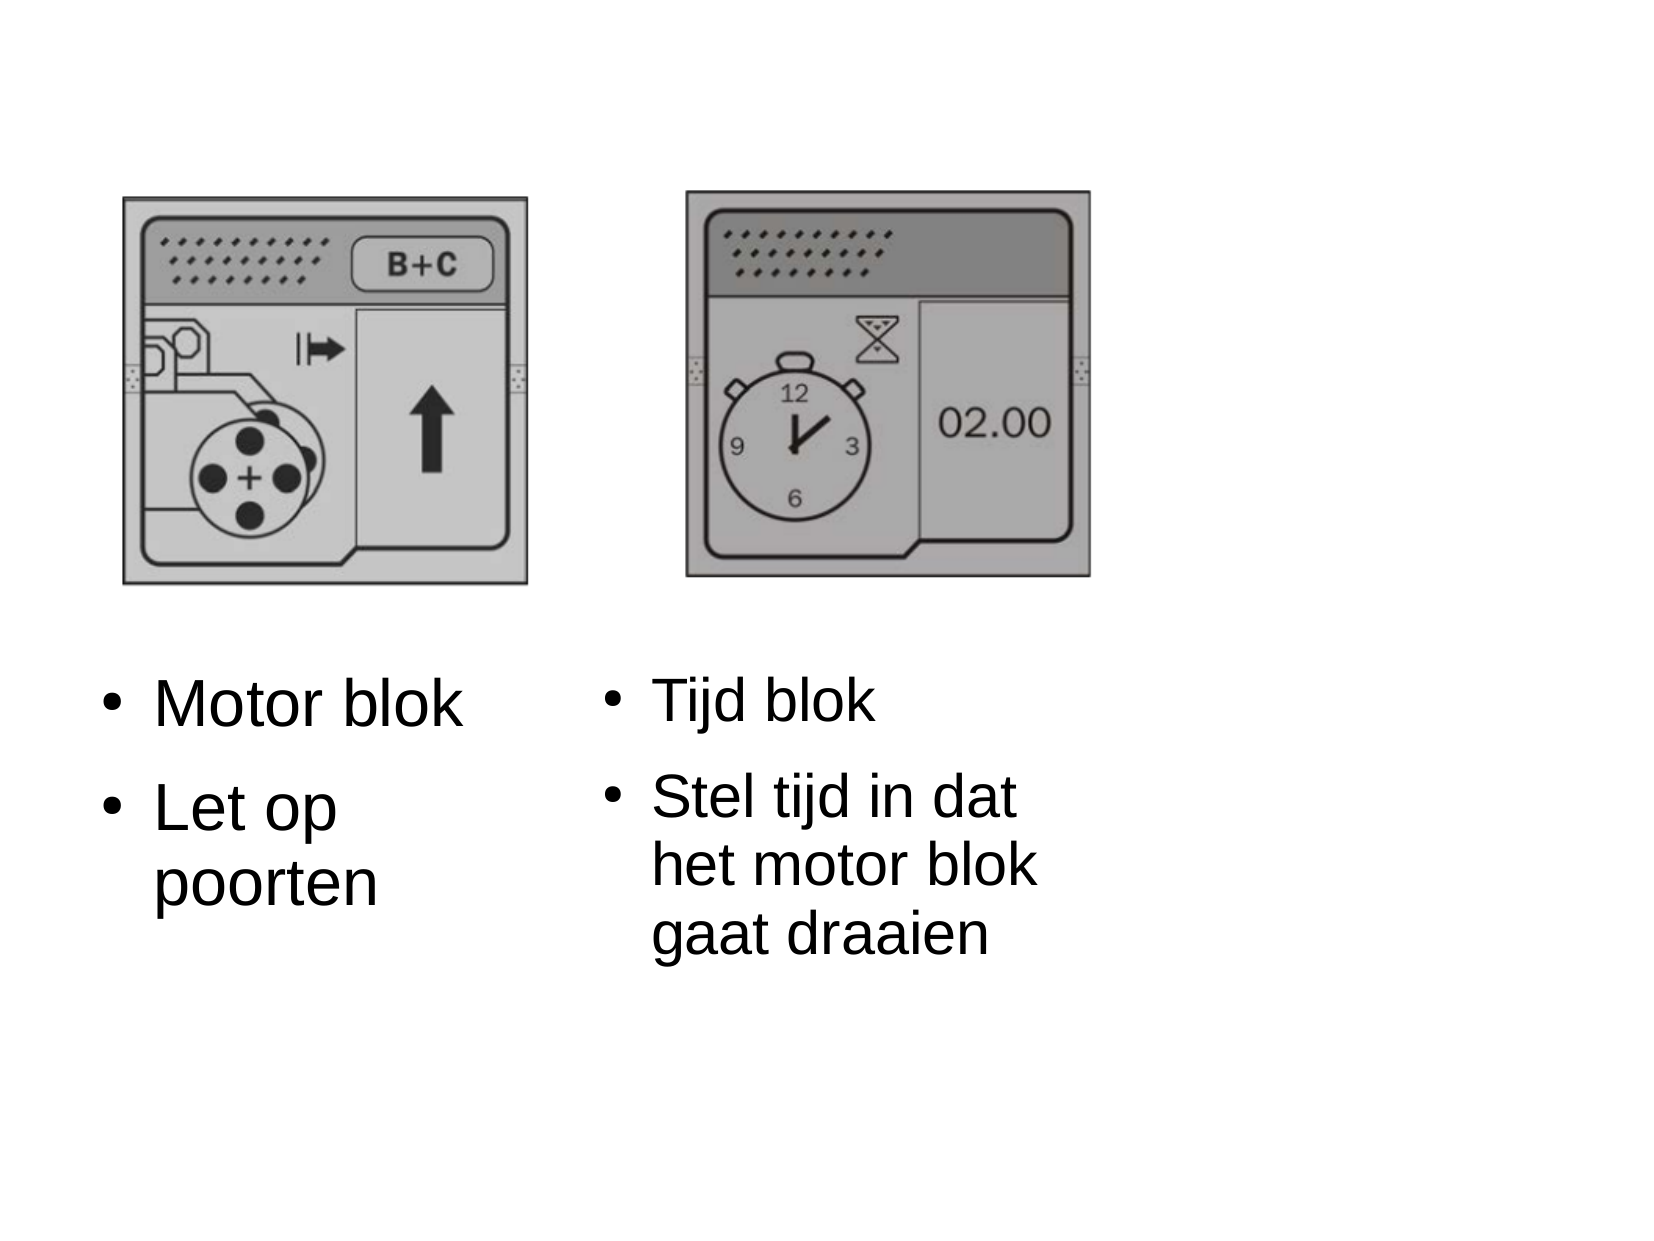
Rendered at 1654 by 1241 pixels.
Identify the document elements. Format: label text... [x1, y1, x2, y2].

picture [681, 189, 1099, 579]
list Motor blok Let op poorten [82, 665, 562, 1009]
picture [118, 192, 533, 591]
list Tijd blok Stel tijd in dat het motor blok gaat draaien [585, 665, 1065, 1009]
